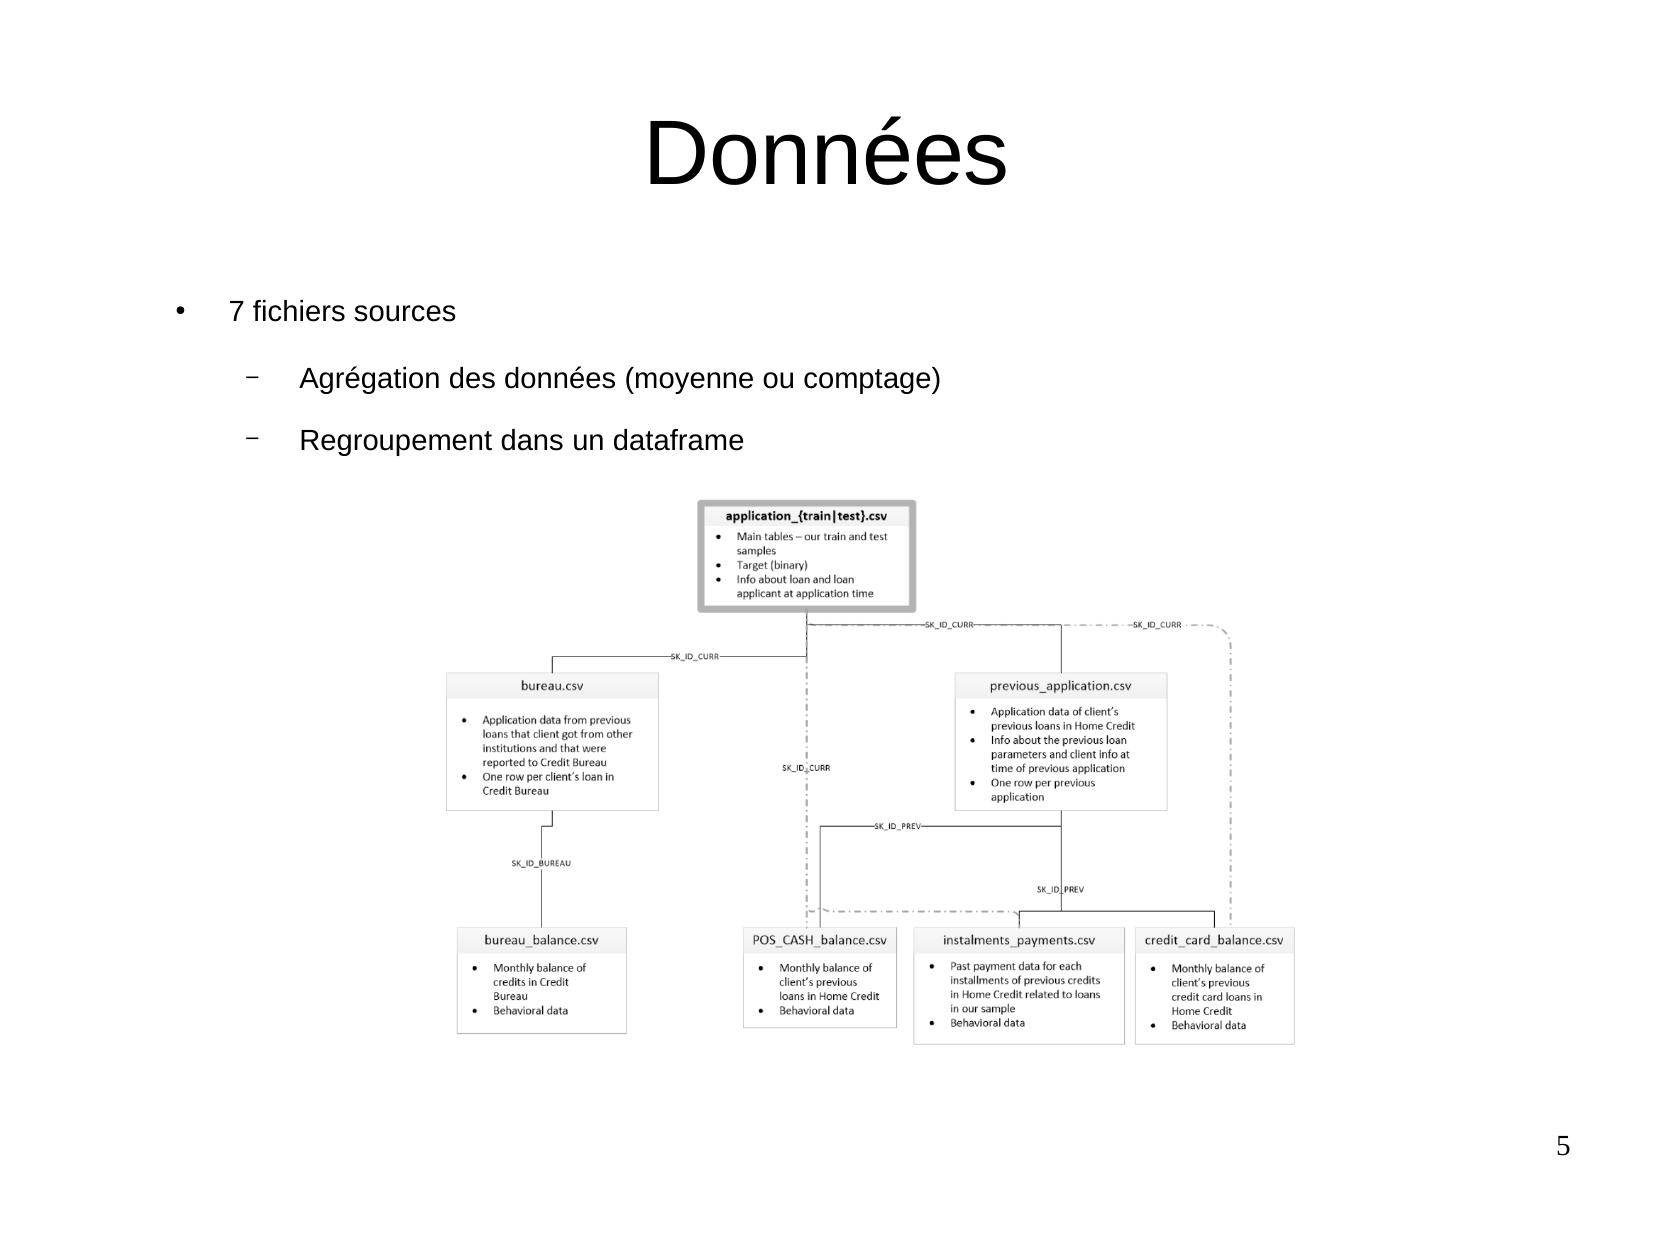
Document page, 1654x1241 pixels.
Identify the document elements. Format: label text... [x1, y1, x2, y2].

title Données [82, 49, 1571, 257]
list 7 fichiers sources Agrégation des données (moyenne ou comptage) Regroupement dans un dataframe [82, 290, 1571, 1109]
picture [435, 485, 1310, 1066]
